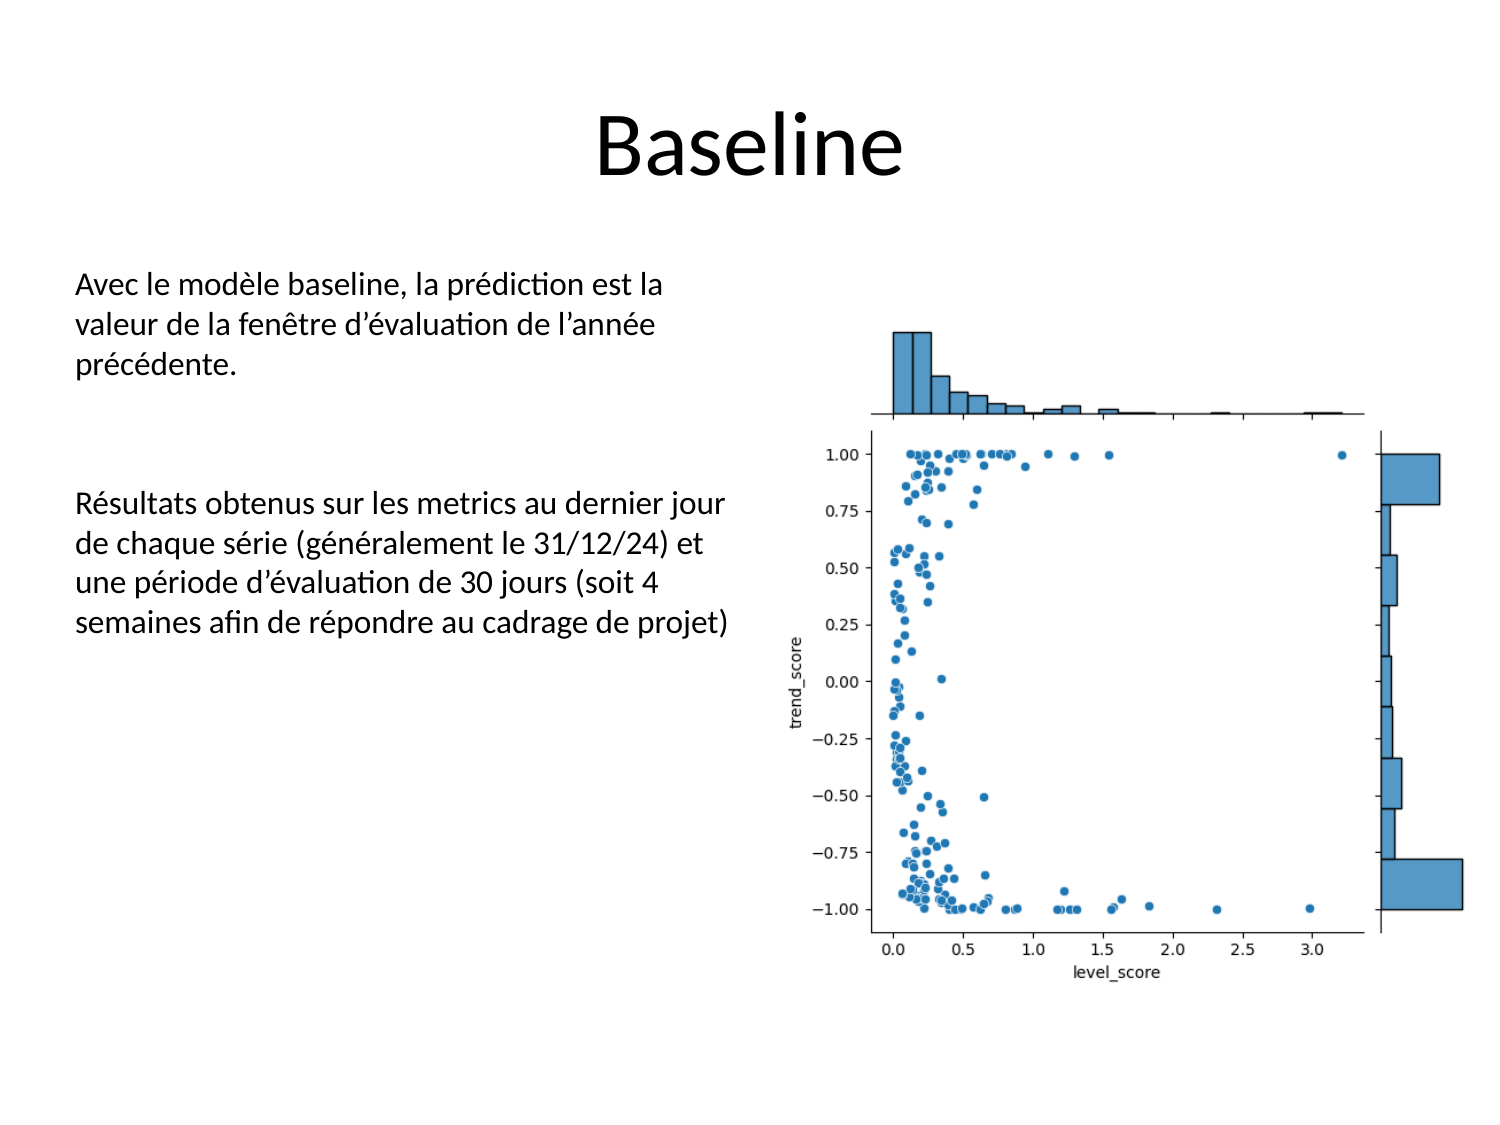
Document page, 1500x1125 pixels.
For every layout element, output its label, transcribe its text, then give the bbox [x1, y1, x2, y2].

title Baseline [75, 45, 1425, 233]
picture [777, 316, 1477, 993]
list Avec le modèle baseline, la prédiction est la valeur de la fenêtre d’évaluation de l’année précédente. Résultats obtenus sur les metrics au dernier jour de chaque série (généralement le 31/12/24) et une période d’évaluation de 30 jours (soit 4 semaines afin de répondre au cadrage de projet) [75, 262, 734, 1005]
